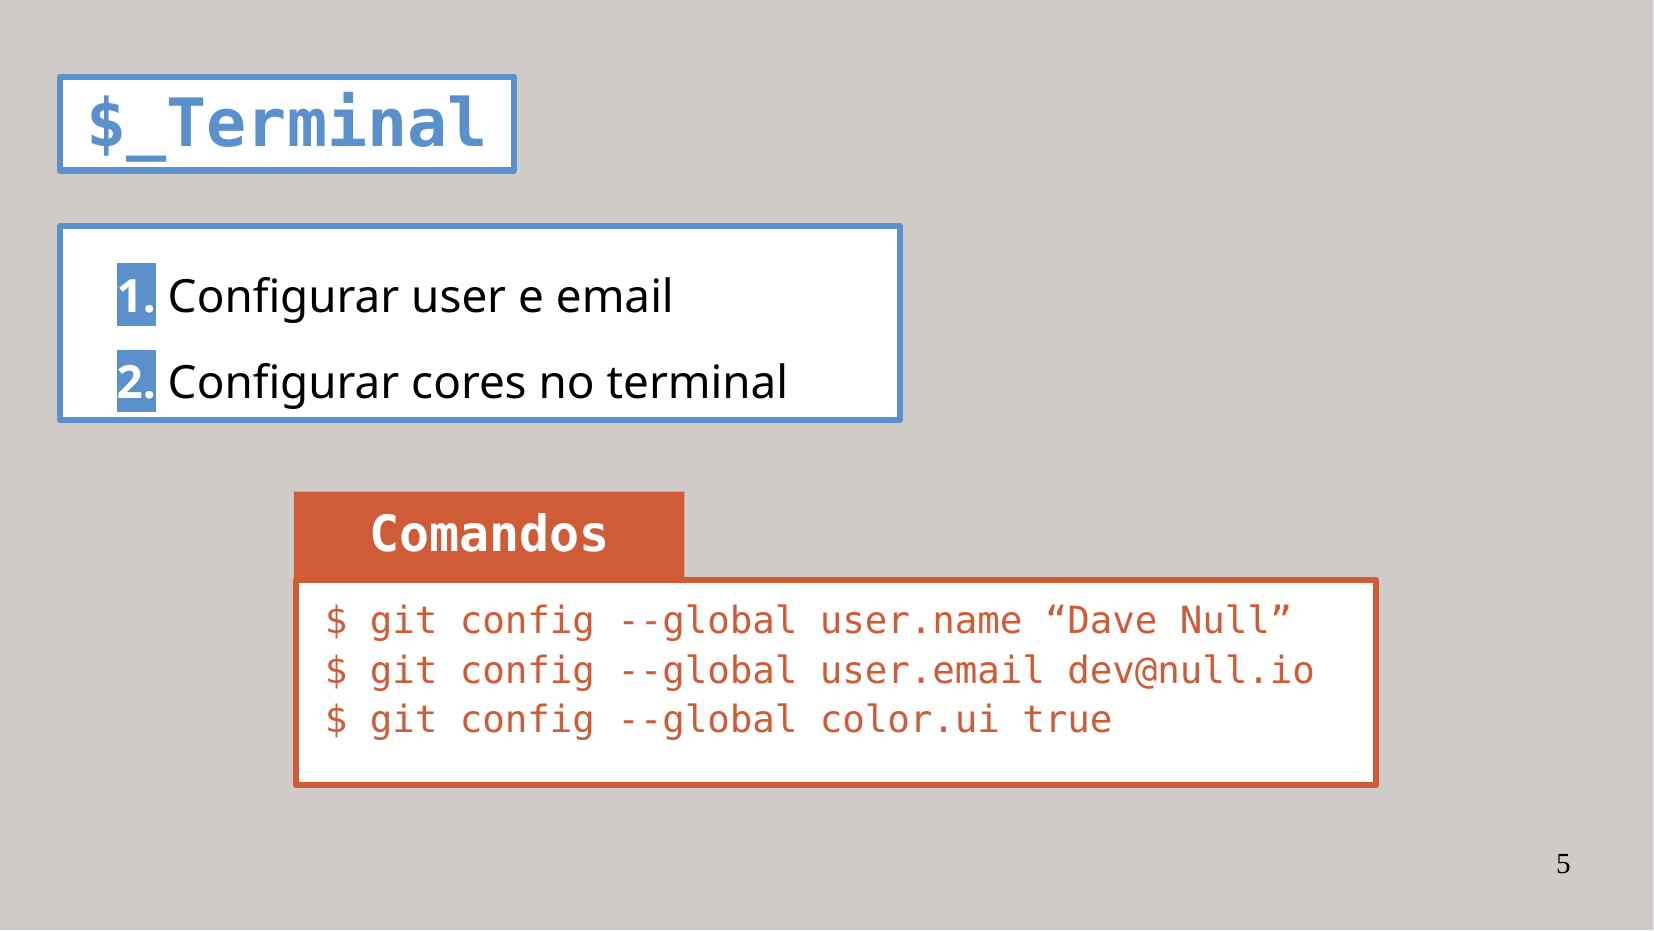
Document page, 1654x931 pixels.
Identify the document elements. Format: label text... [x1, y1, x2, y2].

text_box $_Terminal [71, 76, 504, 170]
text_box 1. Configurar user e email 2. Configurar cores no terminal [101, 255, 841, 456]
text_box [293, 491, 685, 579]
text_box $ git config --global user.name “Dave Null” $ git config --global user.email dev@null.io $ git config --global color.ui true [309, 591, 1437, 799]
text_box [59, 76, 514, 171]
text_box Comandos [294, 497, 686, 590]
text_box [59, 225, 901, 421]
text_box [296, 580, 1377, 785]
